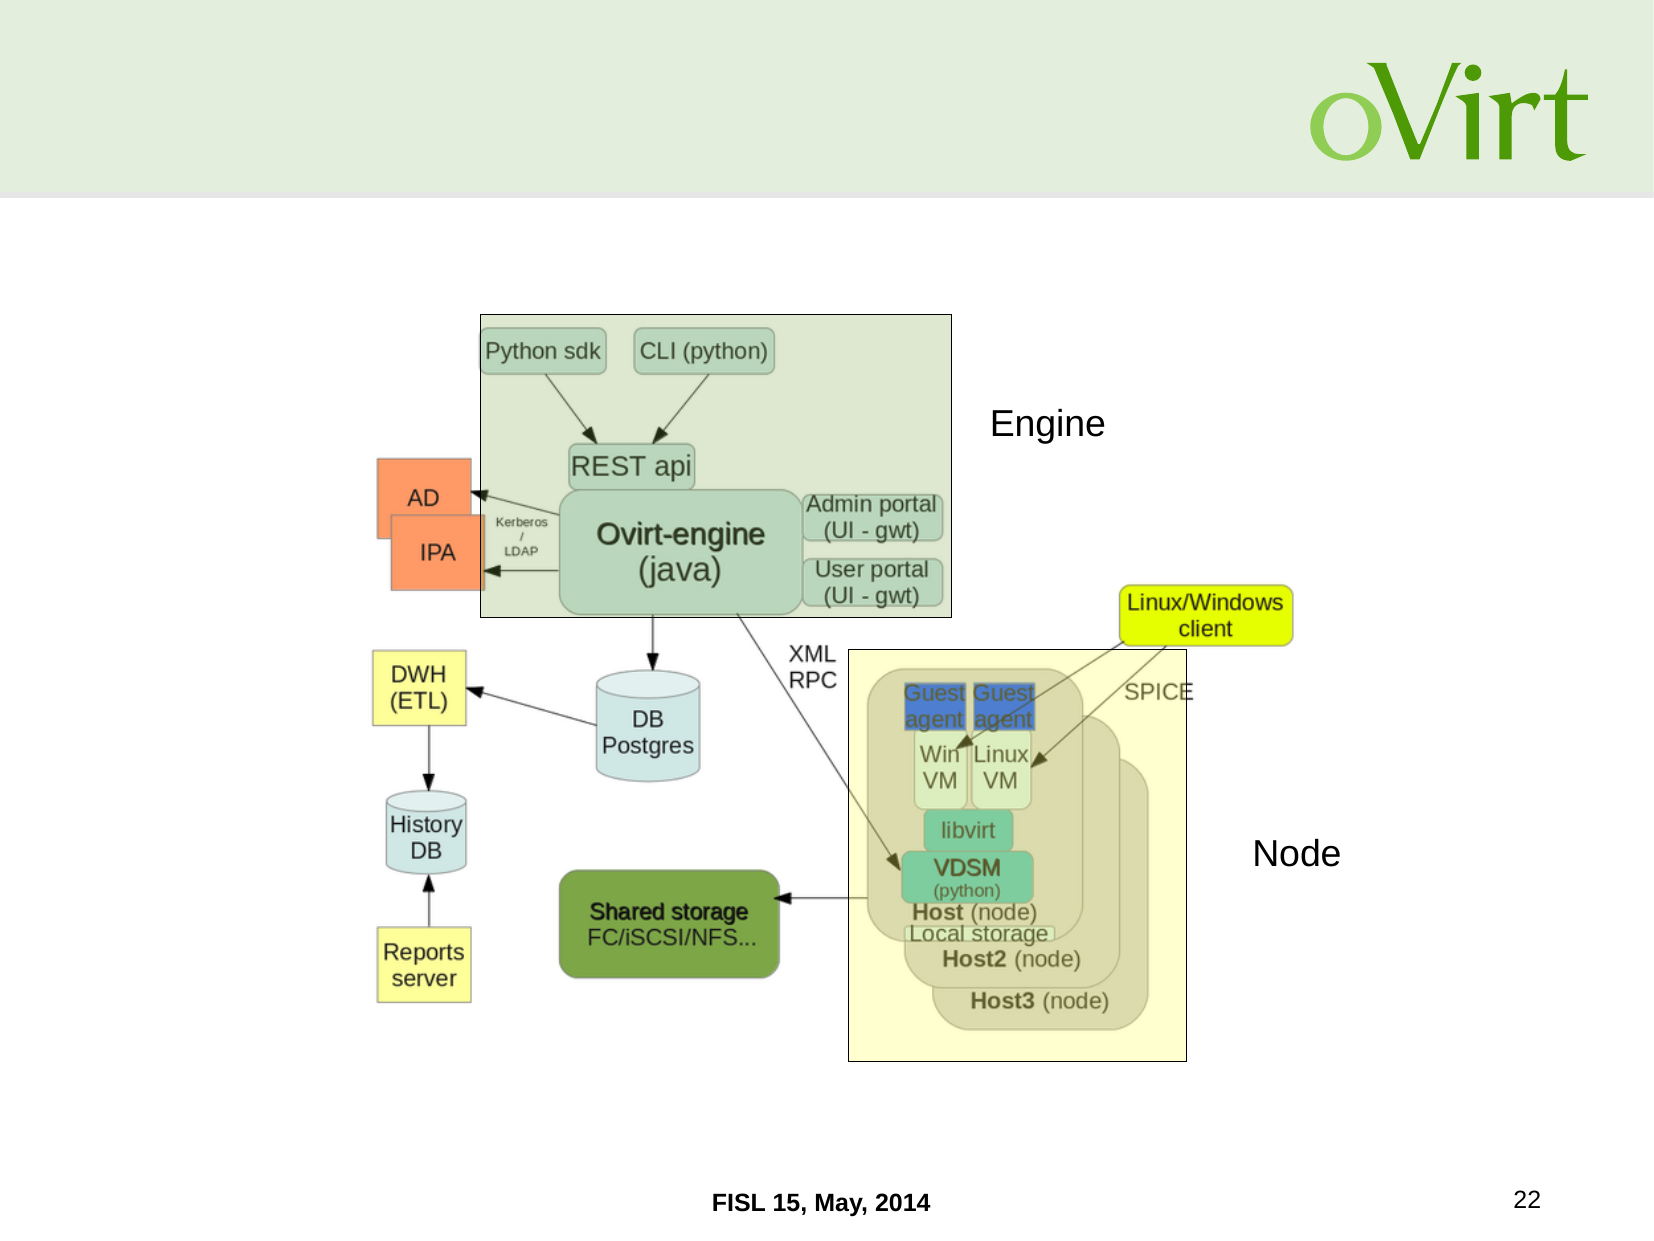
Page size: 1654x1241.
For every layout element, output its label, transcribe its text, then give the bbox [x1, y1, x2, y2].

text_box [848, 649, 1187, 1062]
text_box [480, 314, 952, 618]
picture [317, 244, 1344, 1039]
text_box Node [1237, 825, 1357, 882]
text_box Engine [975, 394, 1121, 452]
